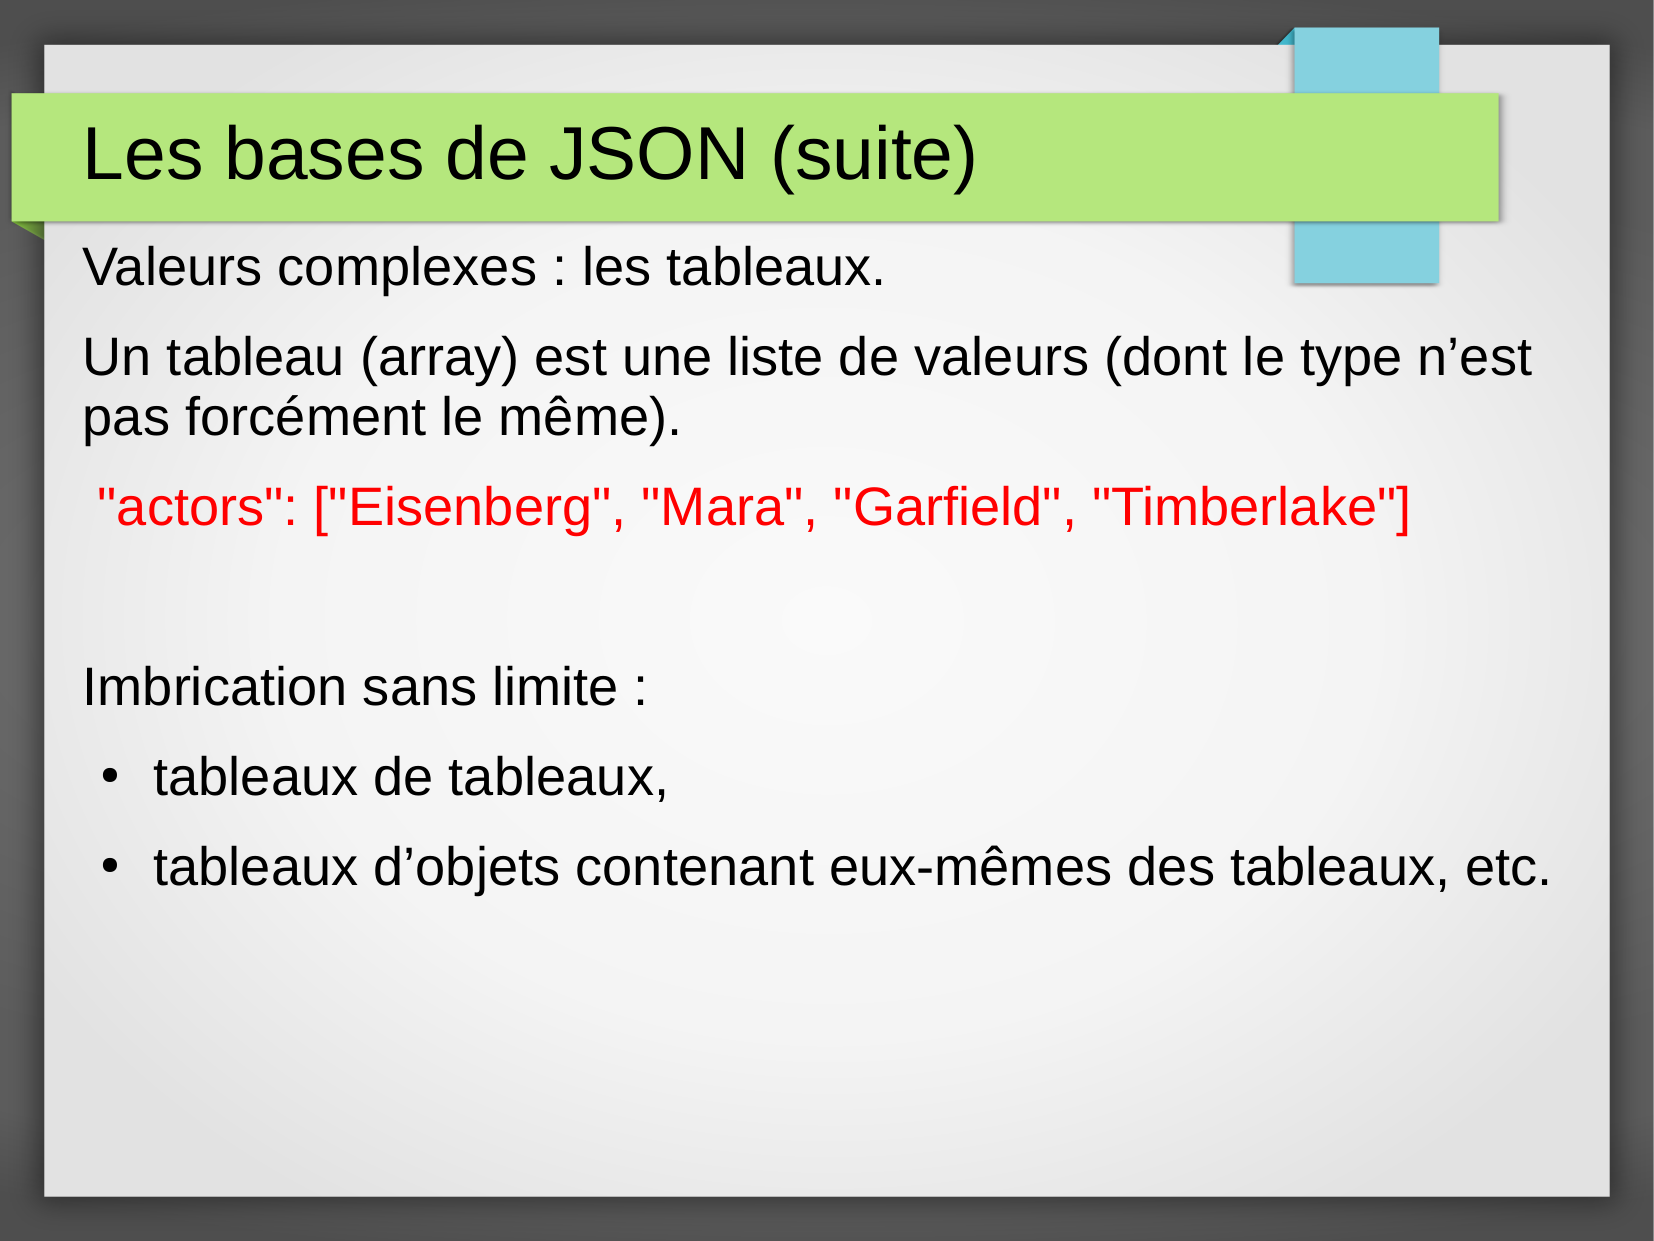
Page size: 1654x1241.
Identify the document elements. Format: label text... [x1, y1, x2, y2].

picture [0, 0, 1654, 1241]
title Les bases de JSON (suite) [82, 94, 1264, 213]
list Valeurs complexes : les tableaux. Un tableau (array) est une liste de valeurs (dont le type n’est pas forcément le même). "actors": ["Eisenberg", "Mara", "Garfield", "Timberlake"] Imbrication sans limite : tableaux de tableaux, tableaux d’objets contenant eux-mêmes des tableaux, etc. [82, 236, 1571, 1123]
